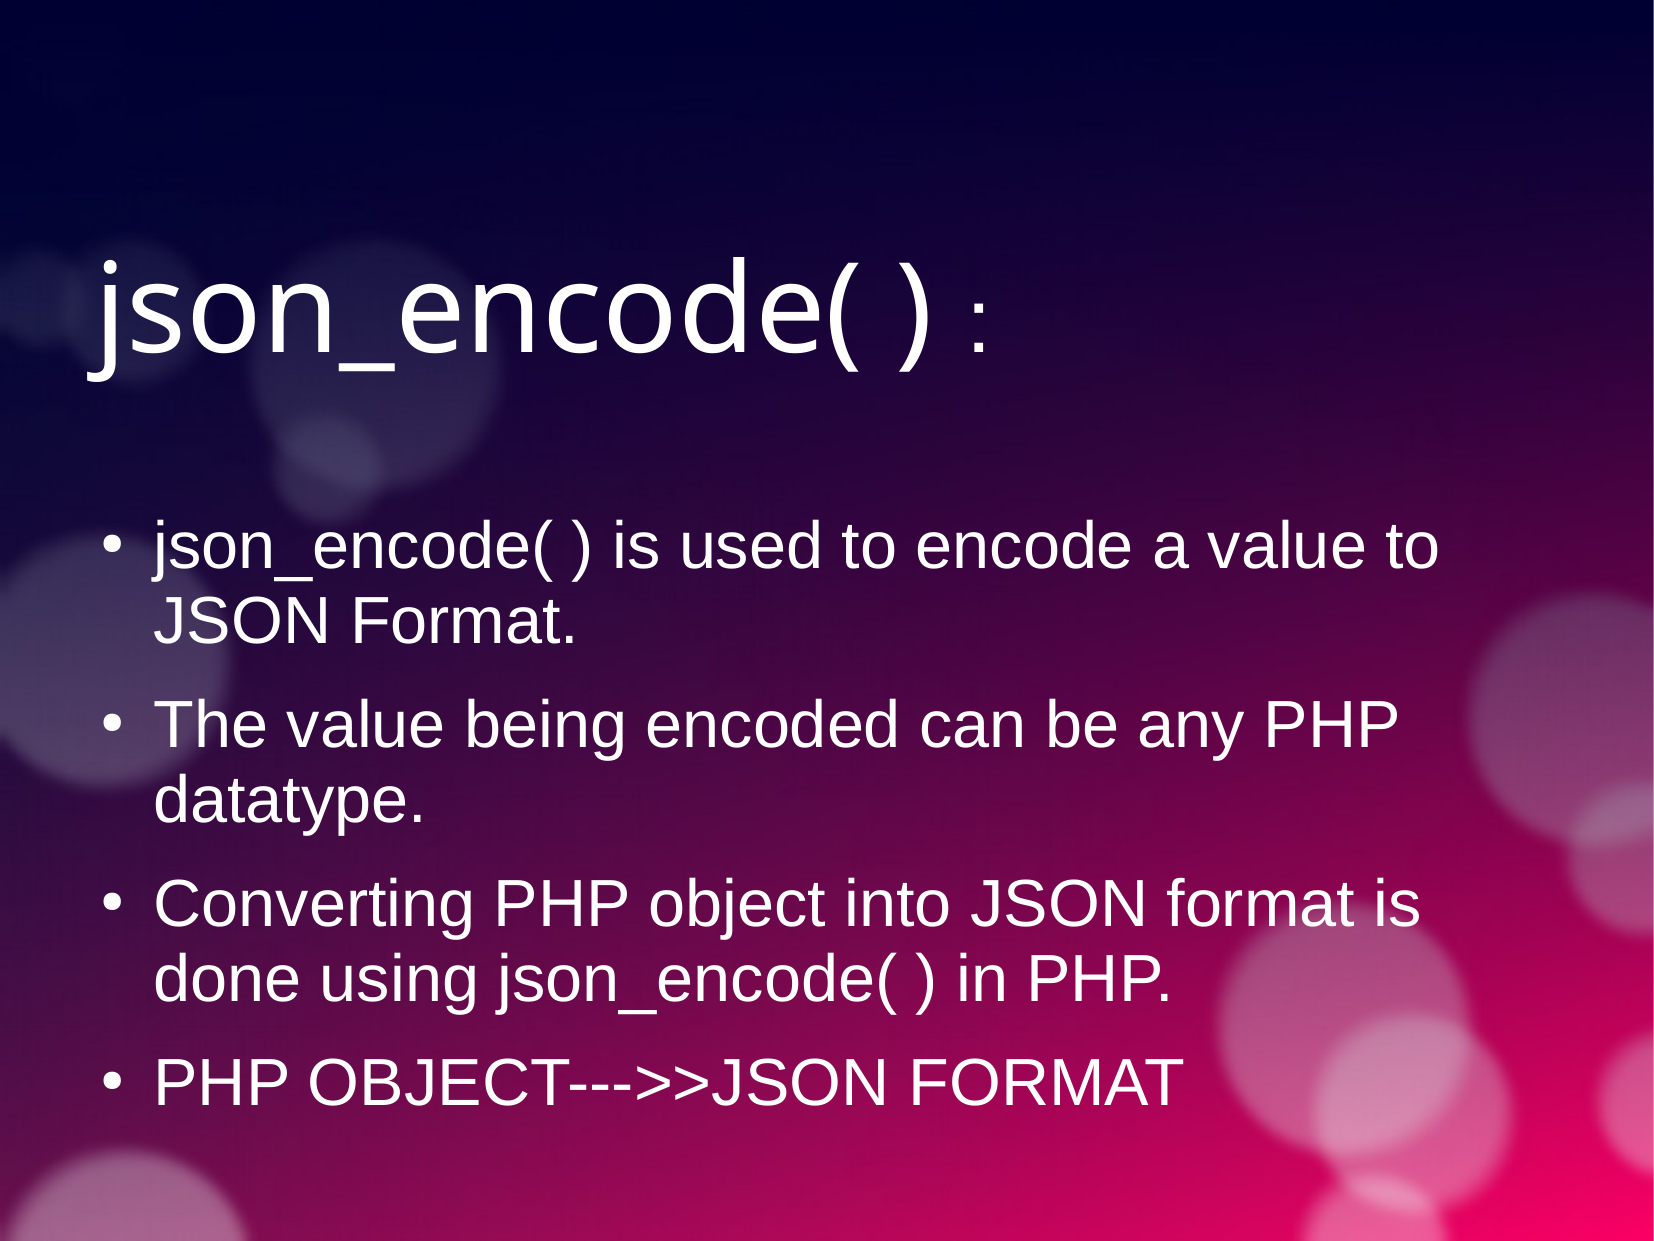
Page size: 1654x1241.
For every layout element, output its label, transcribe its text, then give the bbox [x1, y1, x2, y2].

list json_encode( ) is used to encode a value to JSON Format. The value being encoded can be any PHP datatype. Converting PHP object into JSON format is done using json_encode( ) in PHP. PHP OBJECT--->>JSON FORMAT [82, 507, 1571, 1158]
title json_encode( ) : [94, 200, 1583, 408]
picture [0, 0, 1654, 1241]
